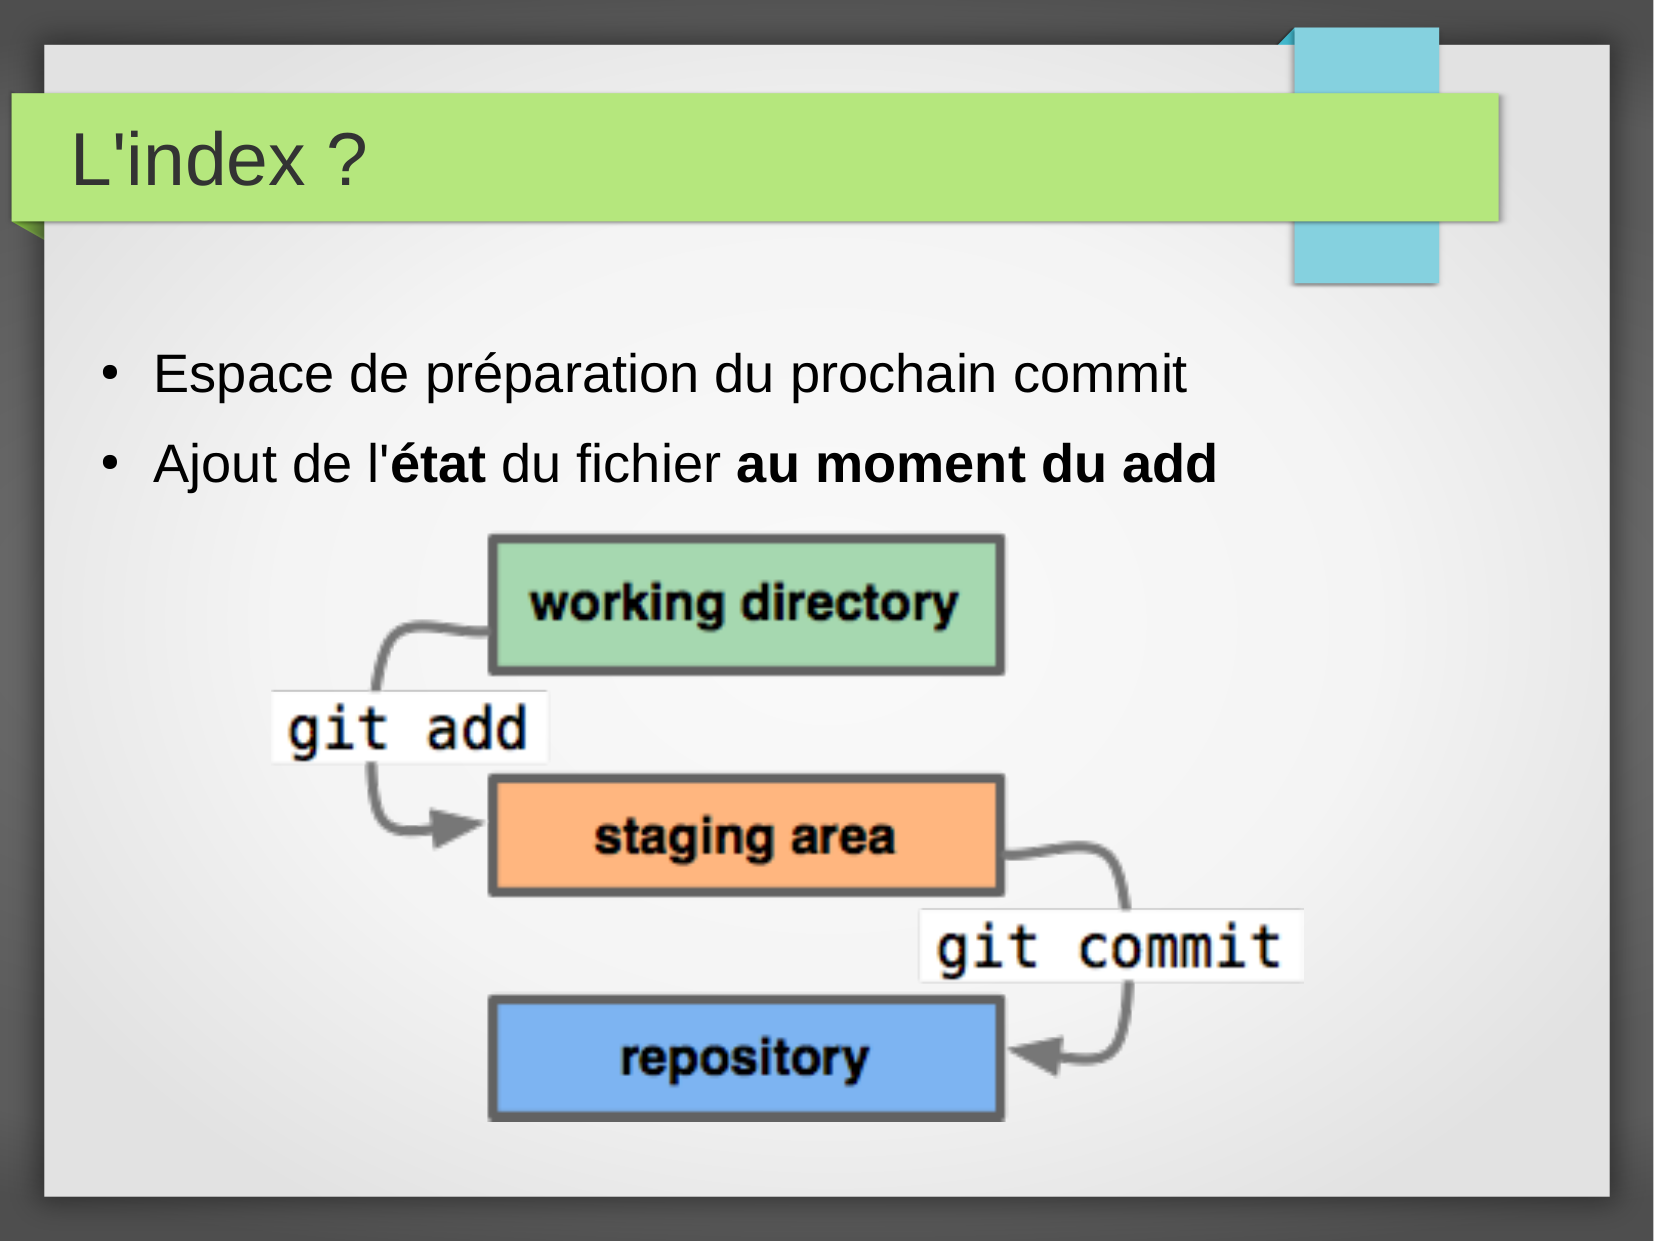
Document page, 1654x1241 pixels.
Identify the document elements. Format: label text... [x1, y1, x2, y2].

title L'index ? [70, 106, 1229, 213]
picture [0, 0, 1654, 1241]
list Espace de préparation du prochain commit Ajout de l'état du fichier au moment du add [82, 343, 1538, 1063]
